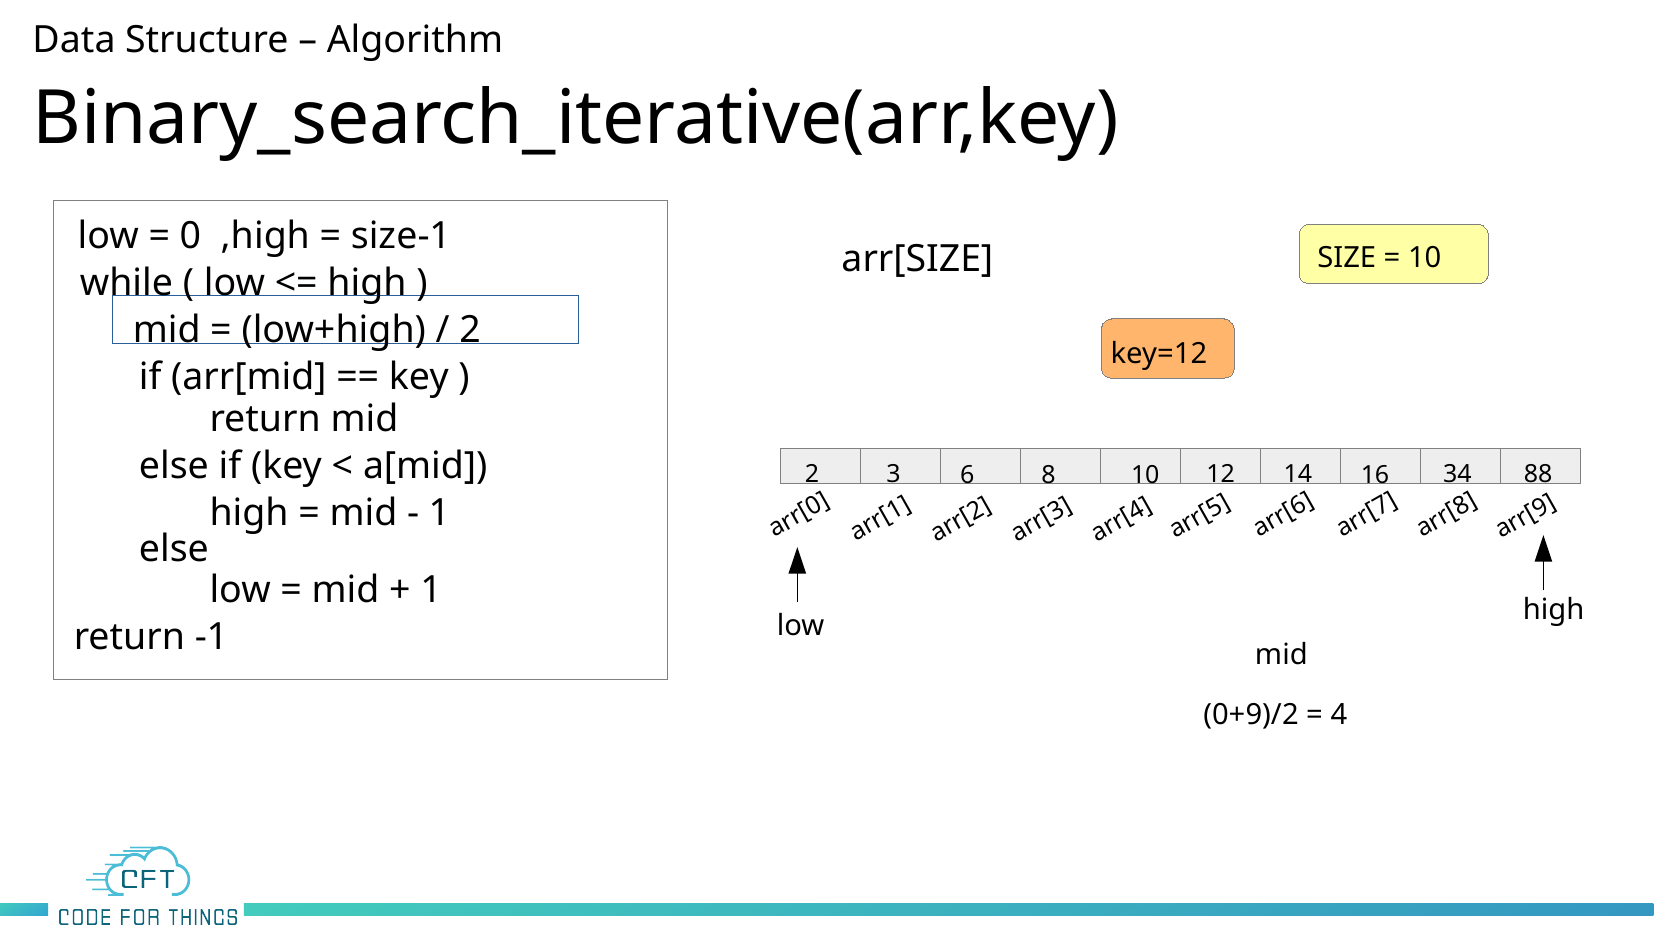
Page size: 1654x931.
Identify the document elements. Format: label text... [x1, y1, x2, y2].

text_box arr[3] [986, 491, 1104, 568]
text_box [844, 448, 871, 484]
text_box arr[6] [1232, 484, 1362, 562]
text_box 8 [1026, 449, 1089, 494]
text_box return mid [194, 383, 443, 443]
text_box high [1508, 580, 1607, 630]
text_box 88 [1509, 448, 1571, 500]
text_box 6 [945, 449, 1007, 494]
text_box 12 [1191, 448, 1254, 493]
text_box [1491, 448, 1509, 484]
text_box arr[0] [744, 484, 857, 558]
text_box (0+9)/2 = 4 [1181, 685, 1395, 745]
text_box return -1 [59, 602, 290, 662]
text_box [780, 448, 790, 484]
text_box key=12 [1095, 324, 1241, 409]
text_box 14 [1269, 448, 1331, 500]
text_box mid = (low+high) / 2 [118, 295, 603, 354]
text_box arr[2] [906, 488, 1016, 563]
text_box arr[8] [1399, 484, 1503, 559]
text_box low = mid + 1 [194, 555, 621, 614]
text_box [53, 200, 668, 680]
text_box arr[7] [1318, 498, 1428, 562]
text_box while ( low <= high ) [64, 260, 514, 307]
text_box 2 [790, 448, 844, 493]
picture [59, 846, 237, 925]
text_box [1299, 224, 1489, 284]
text_box 10 [1116, 449, 1181, 494]
text_box 3 [871, 448, 925, 493]
text_box arr[1] [826, 485, 935, 562]
text_box arr[9] [1471, 456, 1602, 560]
text_box arr[4] [1074, 492, 1179, 562]
text_box arr[SIZE] [826, 224, 1040, 291]
text_box SIZE = 10 [1302, 228, 1483, 278]
text_box [1102, 318, 1233, 324]
text_box else if (key < a[mid]) [124, 431, 621, 490]
title Data Structure – Algorithm Binary_search_iterative(arr,key) [32, 0, 1595, 199]
text_box [1254, 448, 1269, 484]
text_box 34 [1428, 448, 1491, 500]
text_box low = 0 ,high = size-1 [53, 200, 609, 260]
text_box 16 [1346, 449, 1420, 501]
text_box [1331, 448, 1428, 484]
text_box high = mid - 1 [194, 478, 621, 537]
text_box if (arr[mid] == key ) [124, 342, 550, 401]
text_box [925, 448, 1191, 484]
text_box else [124, 513, 243, 573]
text_box mid [1240, 625, 1335, 685]
text_box low [762, 596, 857, 646]
text_box arr[5] [1151, 484, 1267, 556]
text_box [1571, 448, 1581, 461]
